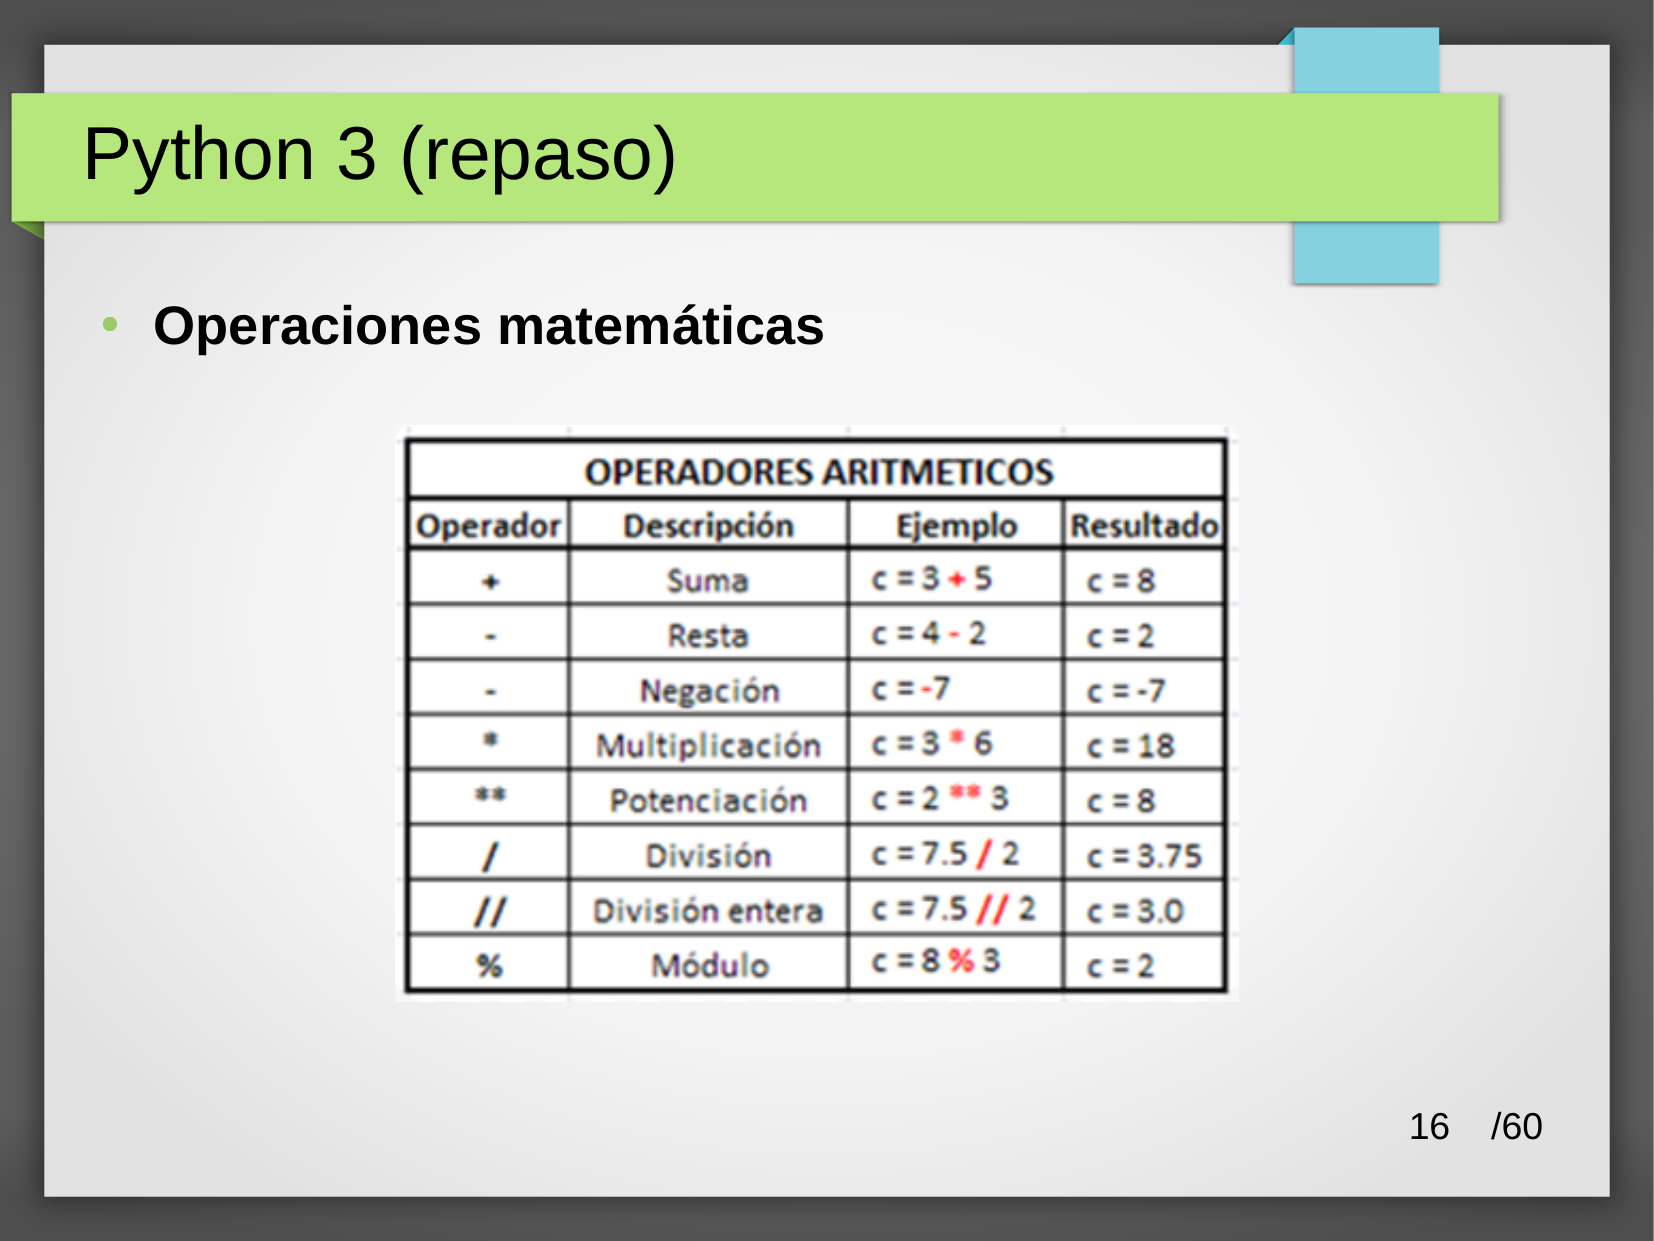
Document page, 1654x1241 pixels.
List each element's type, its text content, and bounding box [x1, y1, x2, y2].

text_box <número> [1393, 1098, 1476, 1169]
title Python 3 (repaso) [82, 94, 1264, 213]
picture [0, 0, 1654, 1241]
text_box /60 [1476, 1098, 1644, 1169]
list Operaciones matemáticas [82, 295, 1571, 1015]
